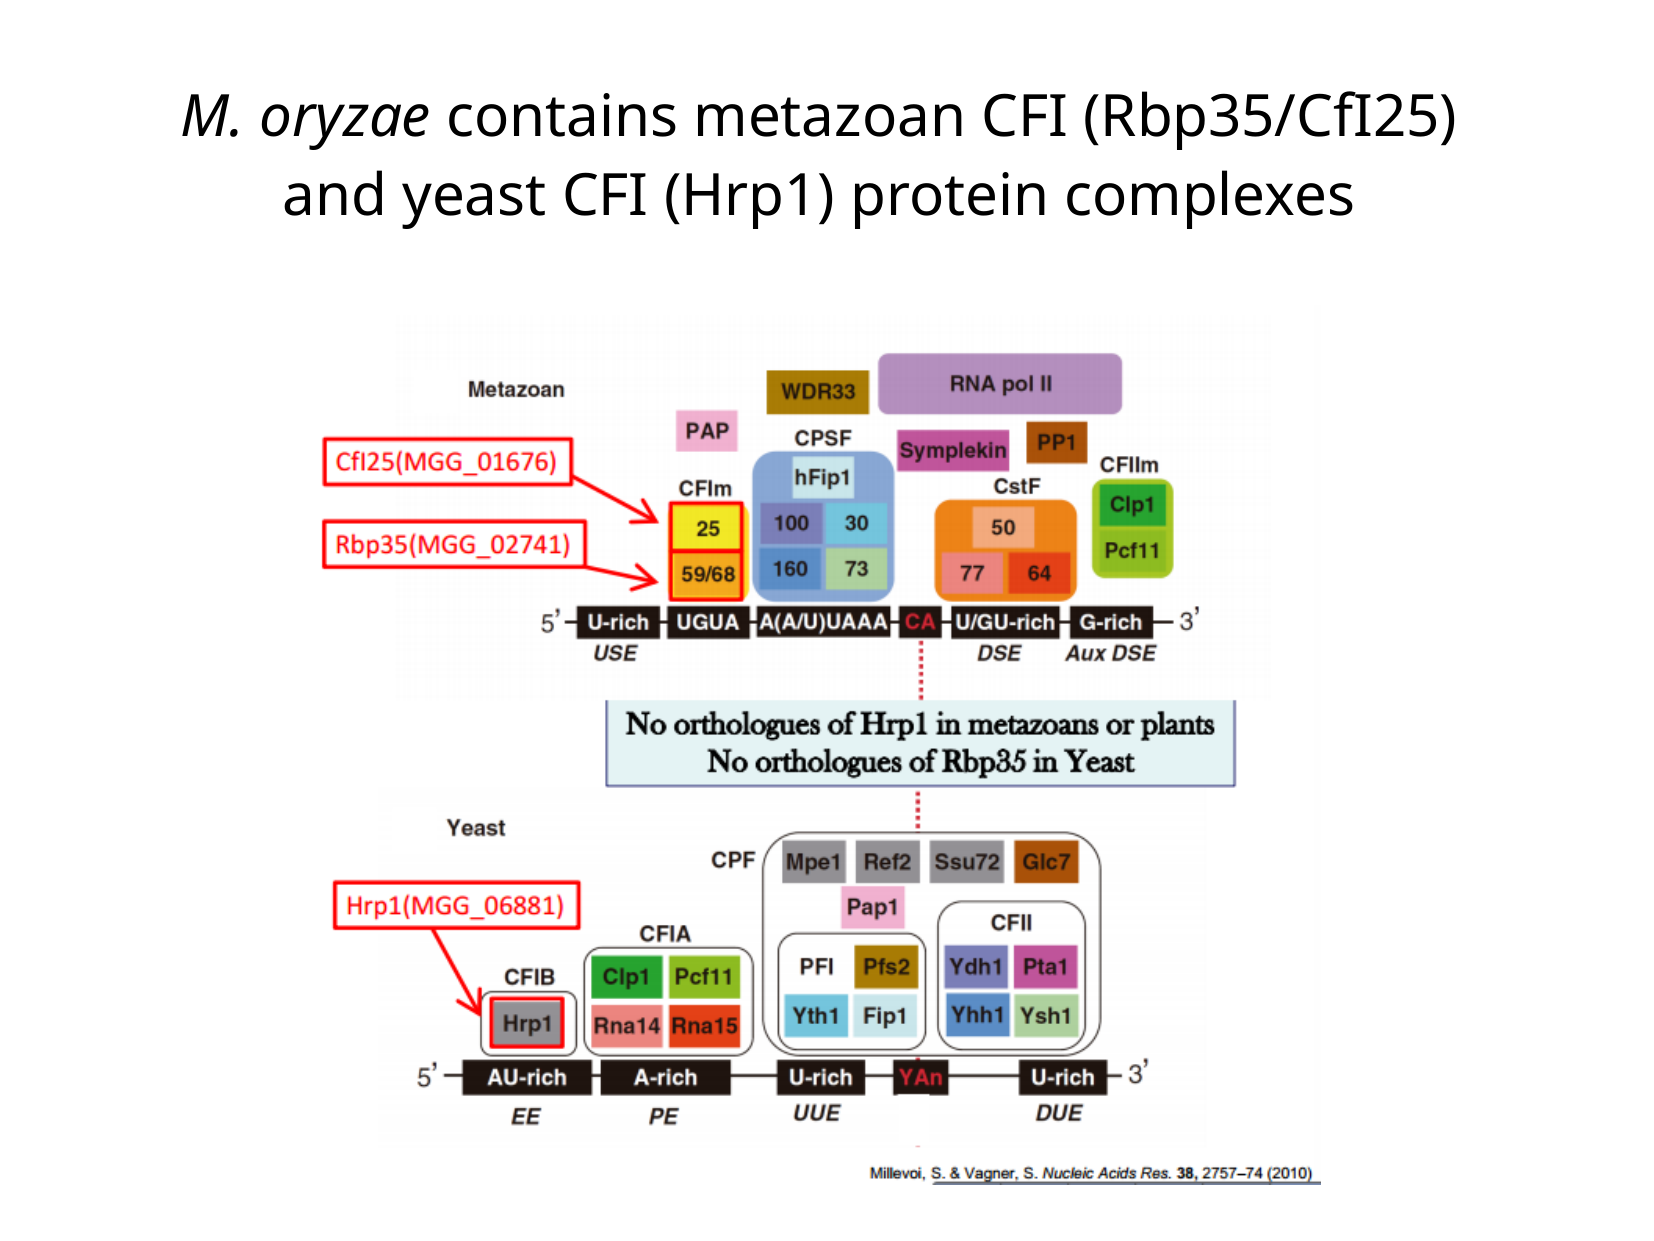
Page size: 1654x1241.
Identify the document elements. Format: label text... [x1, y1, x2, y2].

picture [313, 305, 1321, 1186]
title M. oryzae contains metazoan CFI (Rbp35/CfI25) and yeast CFI (Hrp1) protein complexes [82, 49, 1571, 257]
